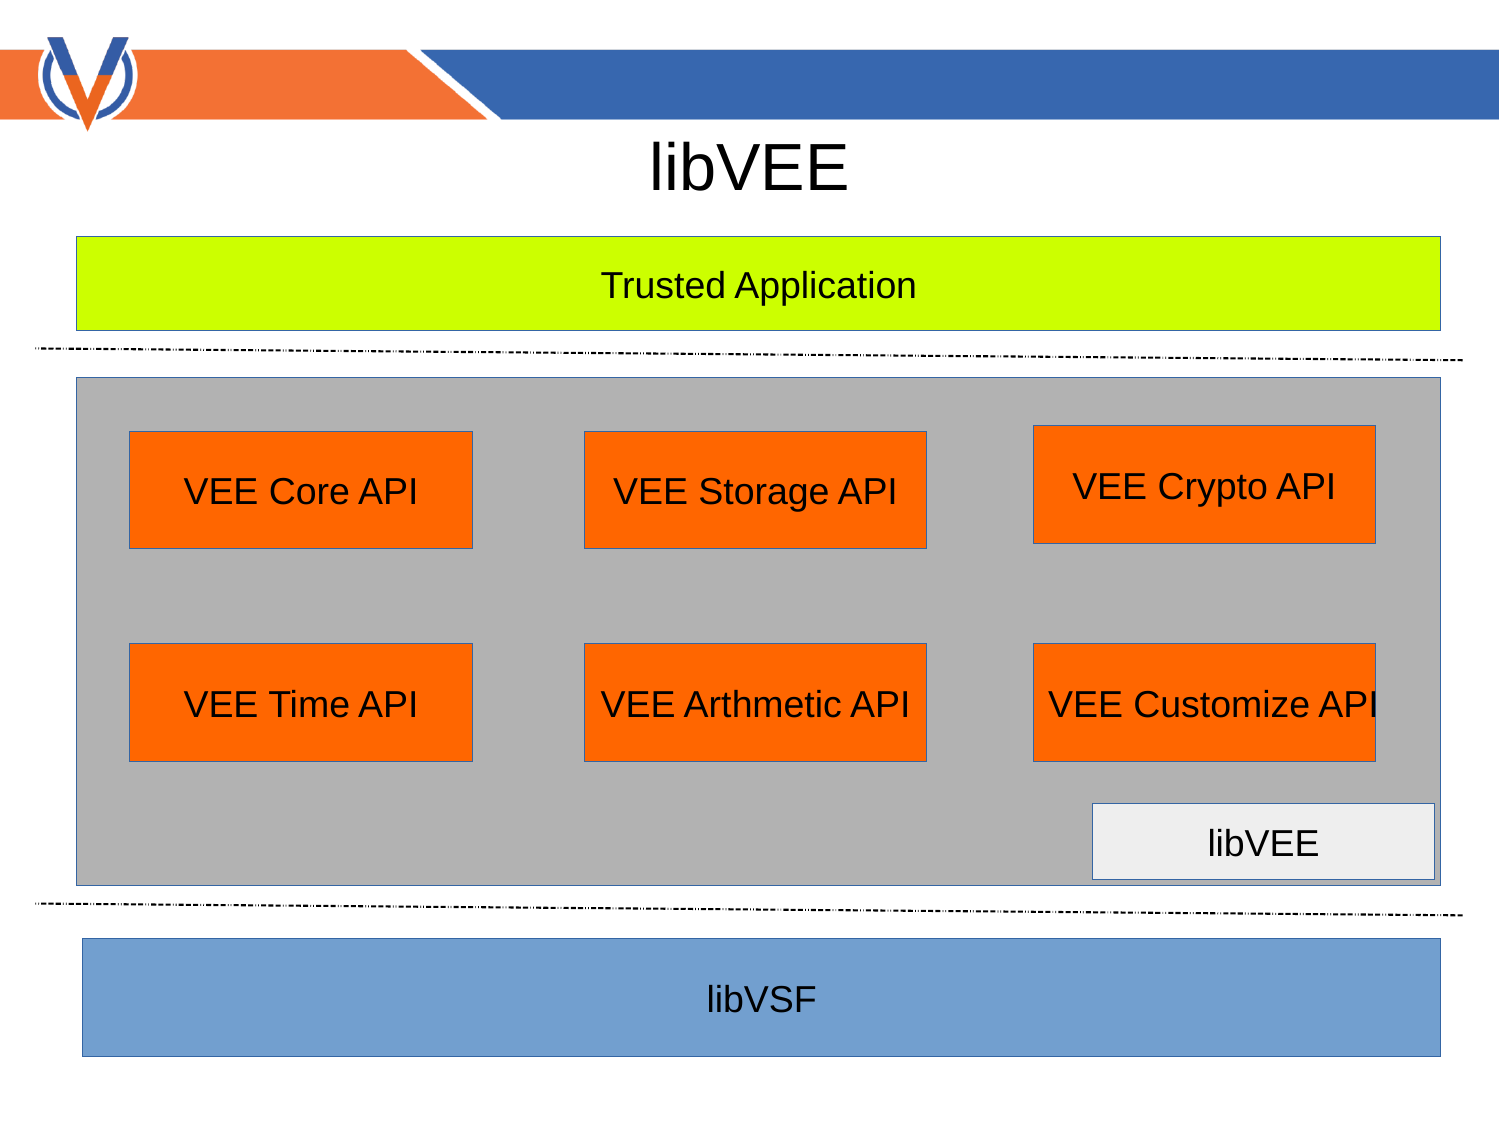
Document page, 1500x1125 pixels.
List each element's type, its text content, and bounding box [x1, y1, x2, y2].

text_box libVEE [1092, 803, 1435, 880]
picture [0, 37, 1499, 132]
text_box VEE Core API [129, 431, 473, 549]
text_box [76, 377, 1441, 886]
text_box VEE Crypto API [1033, 425, 1376, 544]
text_box VEE Storage API [584, 431, 927, 549]
text_box libVSF [82, 938, 1441, 1057]
text_box VEE Arthmetic API [584, 643, 927, 762]
text_box VEE Customize API [1033, 643, 1376, 762]
text_box Trusted Application [76, 236, 1441, 331]
text_box libVEE [74, 86, 1425, 242]
text_box VEE Time API [129, 643, 473, 762]
